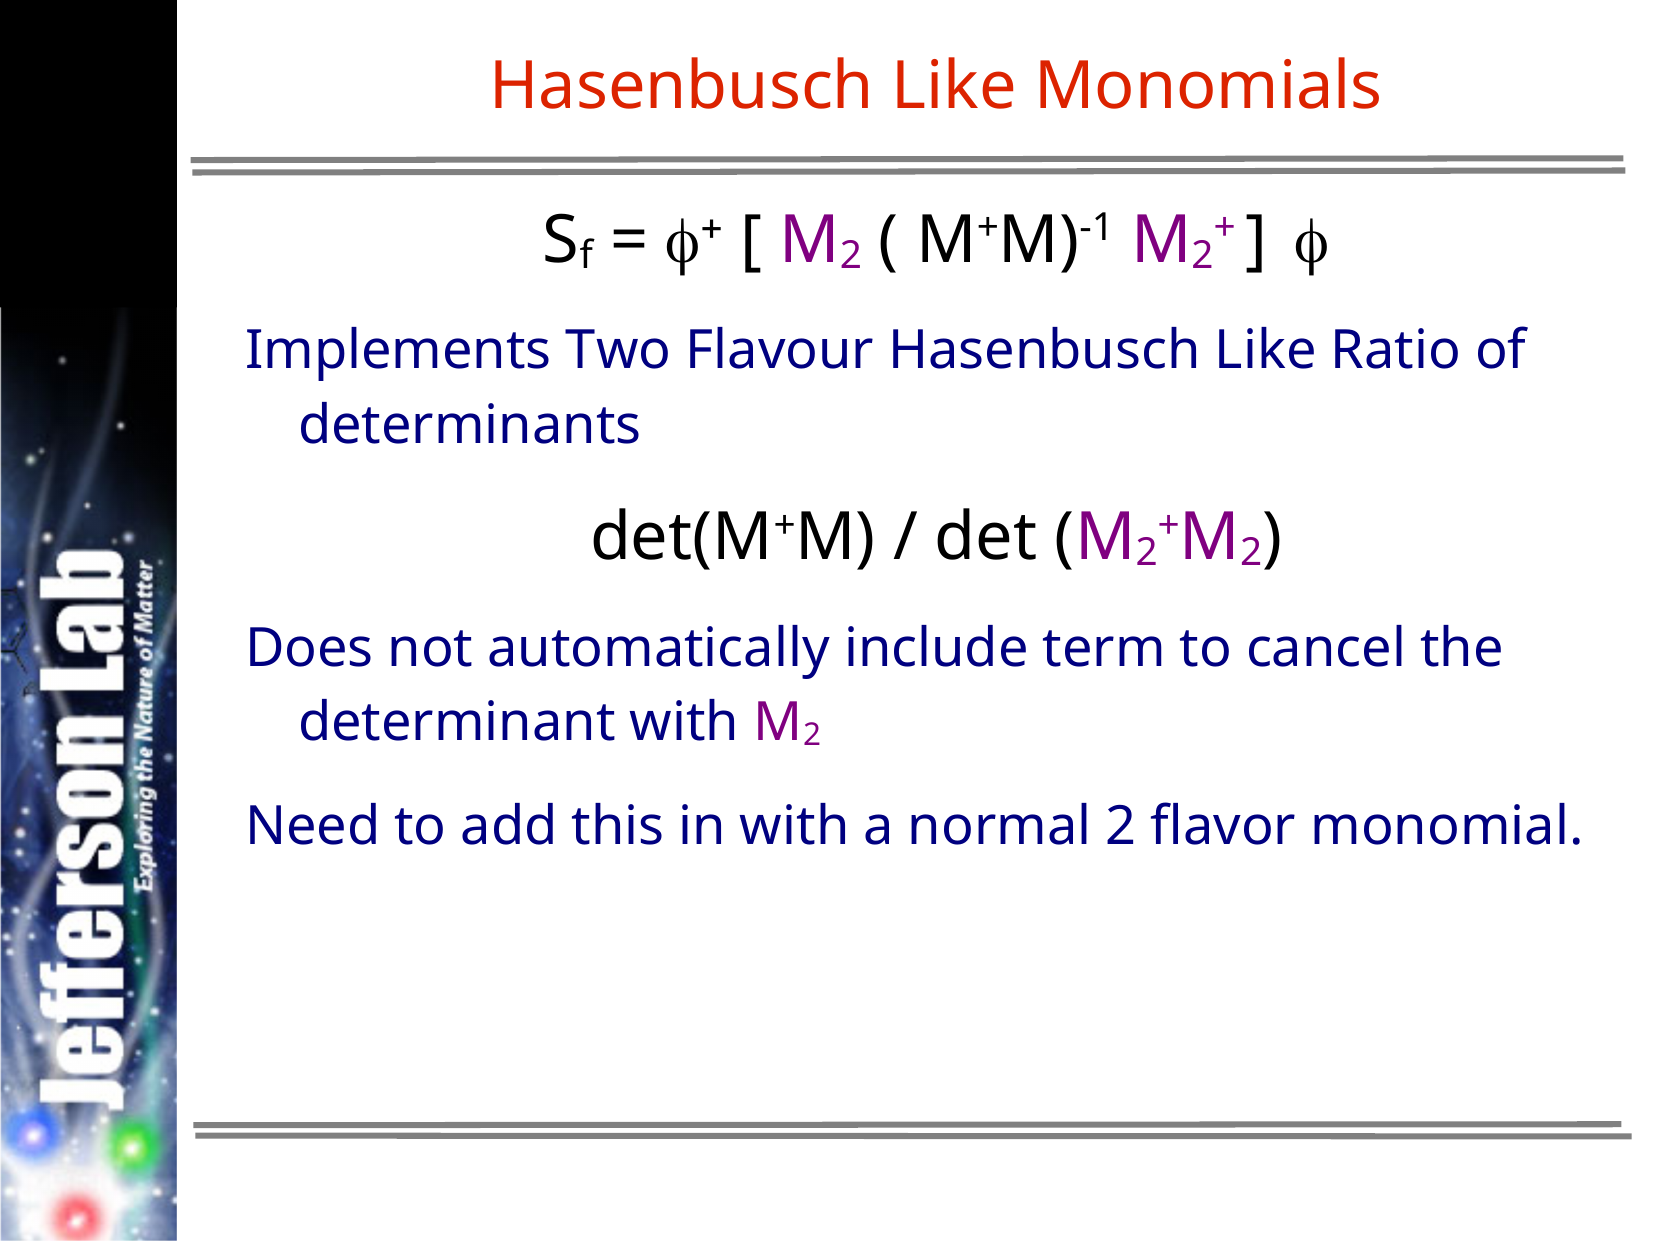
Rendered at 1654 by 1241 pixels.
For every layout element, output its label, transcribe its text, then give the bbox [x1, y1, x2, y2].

list Sf = + [ M2 ( M+M)-1 M2+ ] f Implements Two Flavour Hasenbusch Like Ratio of determinants det(M+M) / det (M2+M2) Does not automatically include term to cancel the determinant with M2 Need to add this in with a normal 2 flavor monomial. [227, 190, 1628, 1100]
title Hasenbusch Like Monomials [235, 17, 1638, 149]
picture [2, 308, 176, 1240]
